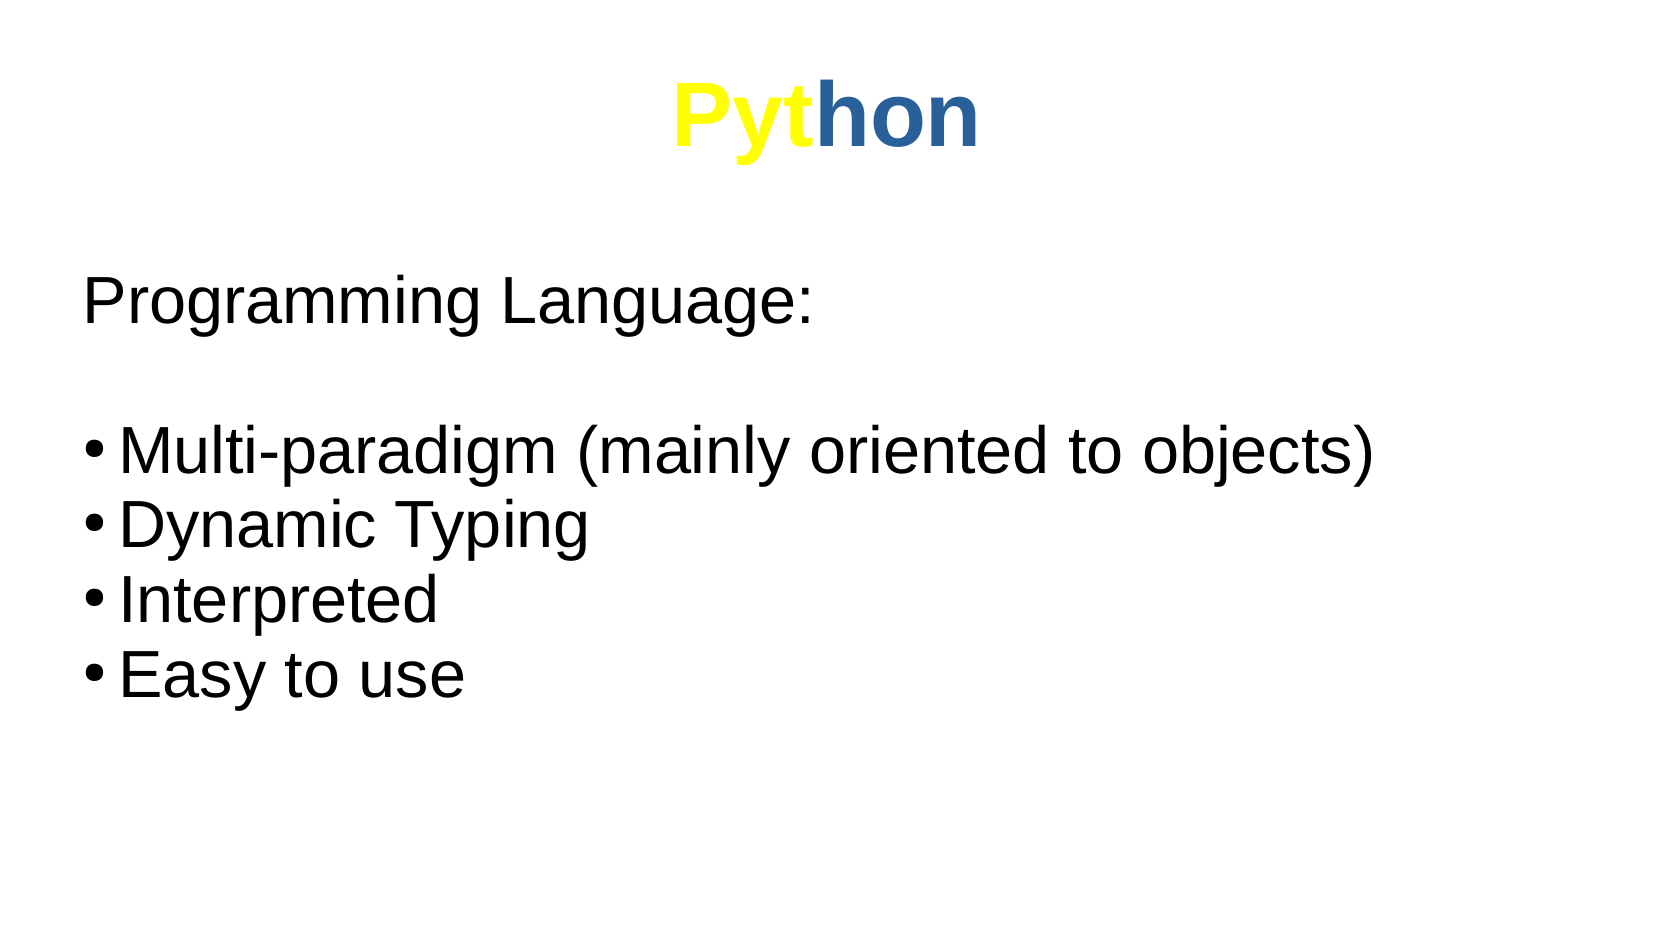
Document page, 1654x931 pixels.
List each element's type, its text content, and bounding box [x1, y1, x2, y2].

title Python [82, 37, 1571, 193]
subtitle Programming Language: Multi-paradigm (mainly oriented to objects) Dynamic Typing Interpreted Easy to use [82, 217, 1571, 758]
